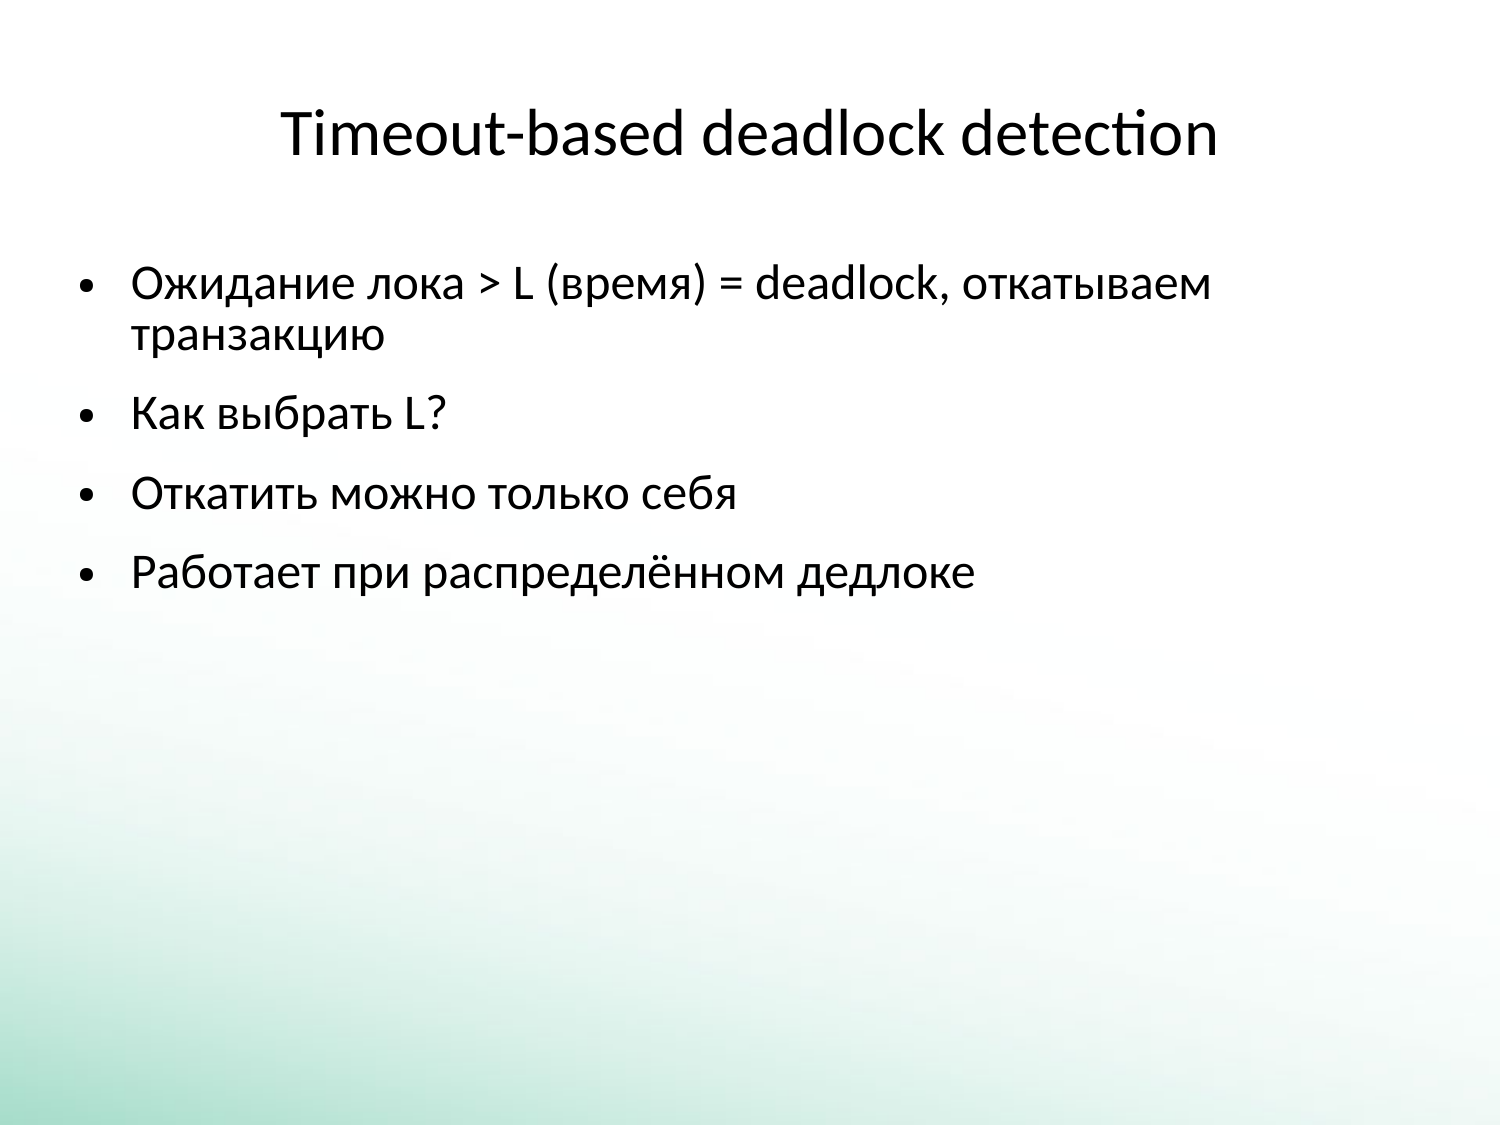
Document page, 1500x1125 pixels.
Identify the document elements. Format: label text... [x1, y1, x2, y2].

list Ожидание лока > L (время) = deadlock, откатываем транзакцию Как выбрать L? Откатить можно только себя Работает при распределённом дедлоке [60, 262, 1411, 1005]
title Timeout-based deadlock detection [75, 45, 1425, 233]
picture [0, 0, 1500, 1125]
